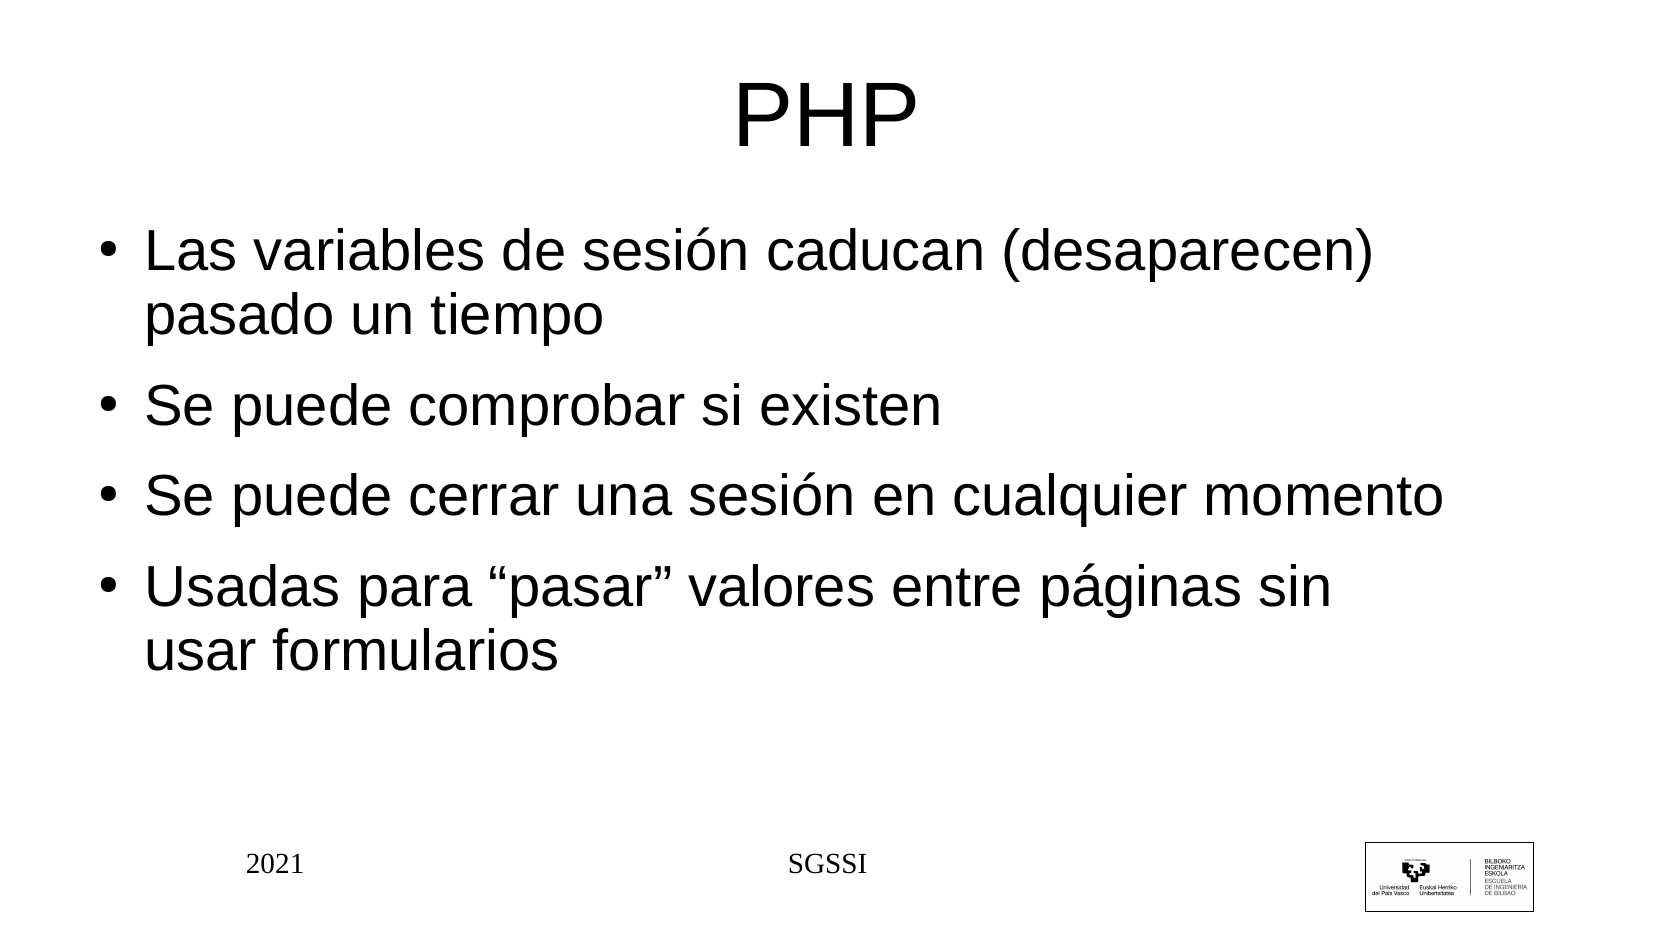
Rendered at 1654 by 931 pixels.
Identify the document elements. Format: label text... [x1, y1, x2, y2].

picture [1366, 843, 1533, 911]
title PHP [82, 37, 1571, 193]
list Las variables de sesión caducan (desaparecen) pasado un tiempo Se puede comprobar si existen Se puede cerrar una sesión en cualquier momento Usadas para “pasar” valores entre páginas sin usar formularios [82, 217, 1456, 706]
